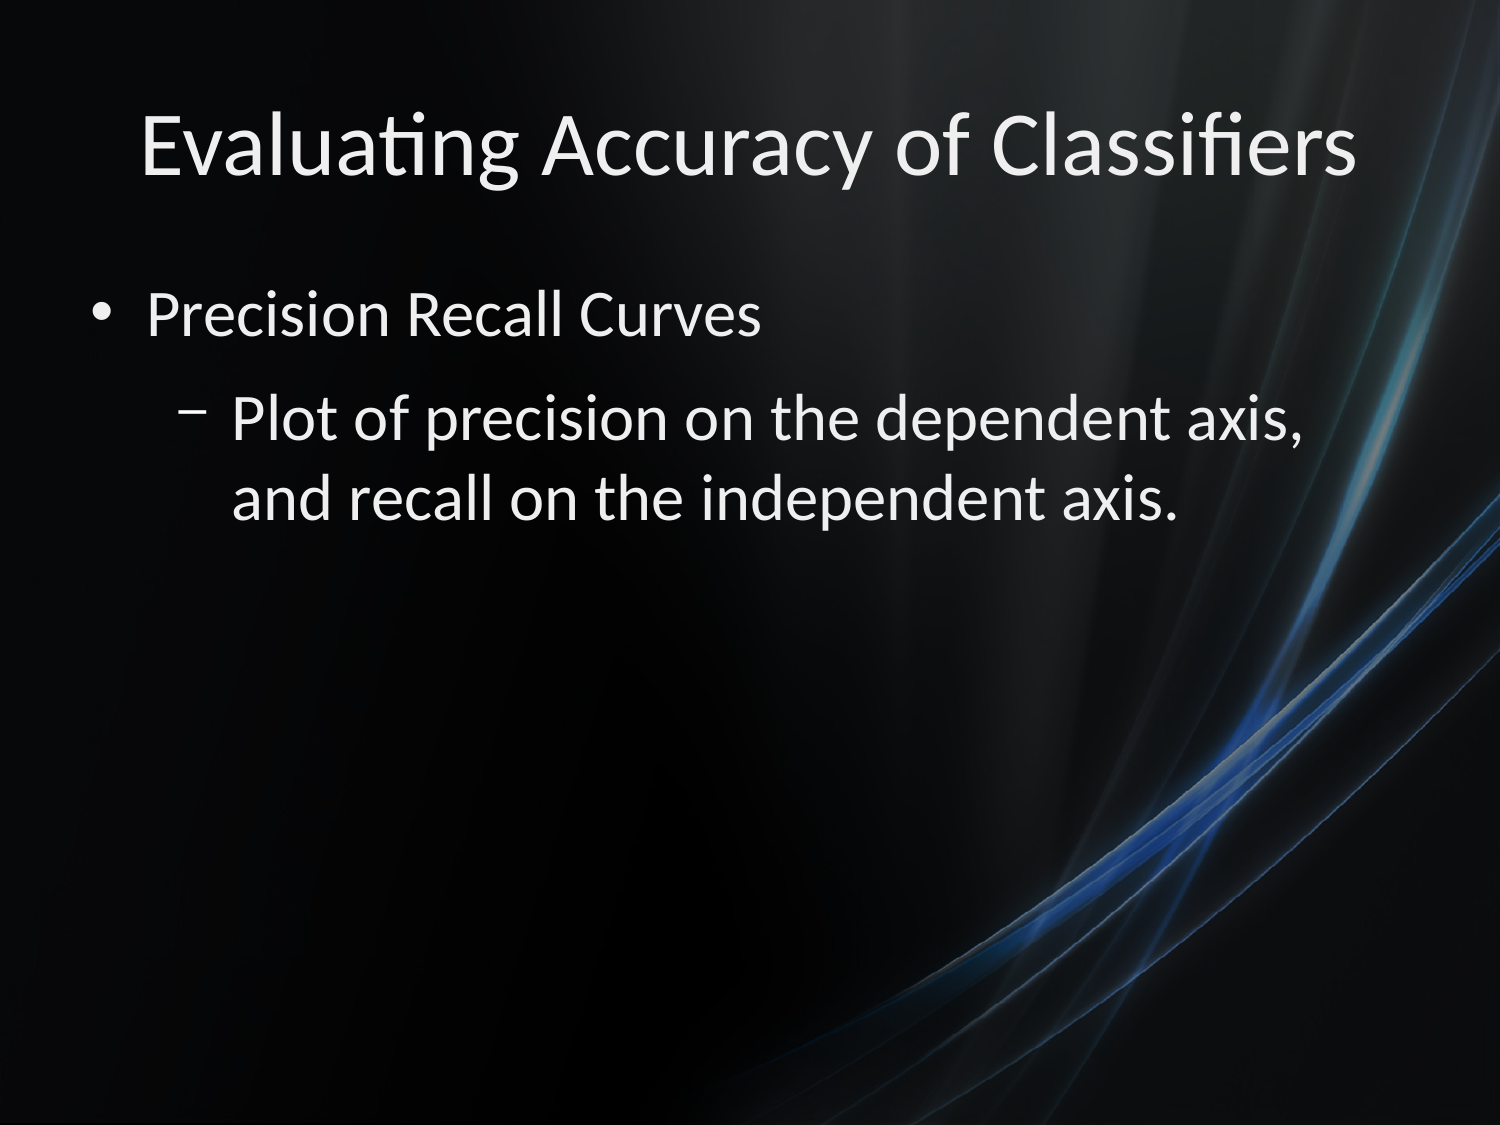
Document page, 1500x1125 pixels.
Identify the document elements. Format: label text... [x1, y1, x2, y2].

list Precision Recall Curves Plot of precision on the dependent axis, and recall on the independent axis. [75, 262, 1425, 1005]
title Evaluating Accuracy of Classifiers [75, 45, 1425, 233]
picture [0, 0, 1500, 1125]
